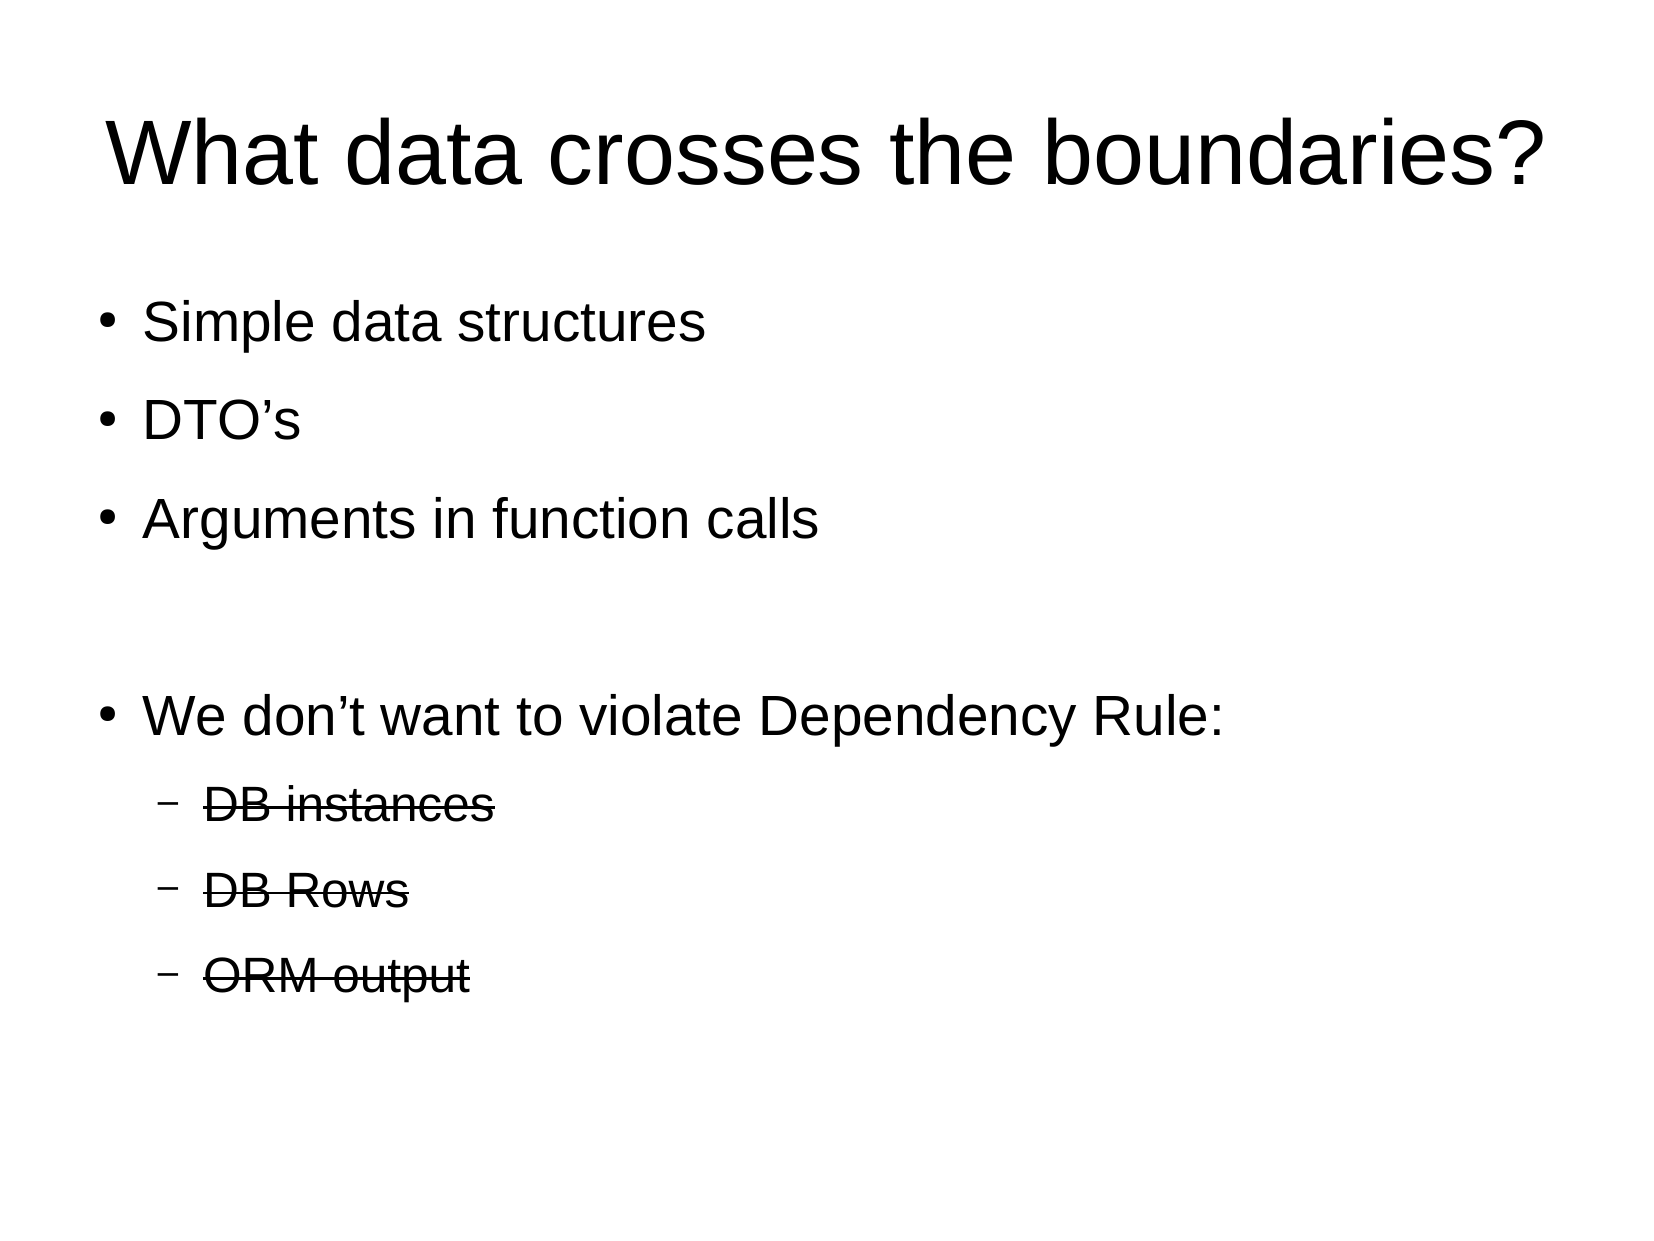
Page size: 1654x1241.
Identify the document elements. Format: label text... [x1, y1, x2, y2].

list Simple data structures DTO’s Arguments in function calls We don’t want to violate Dependency Rule: DB instances DB Rows ORM output [82, 290, 1571, 1010]
title What data crosses the boundaries? [82, 49, 1571, 257]
